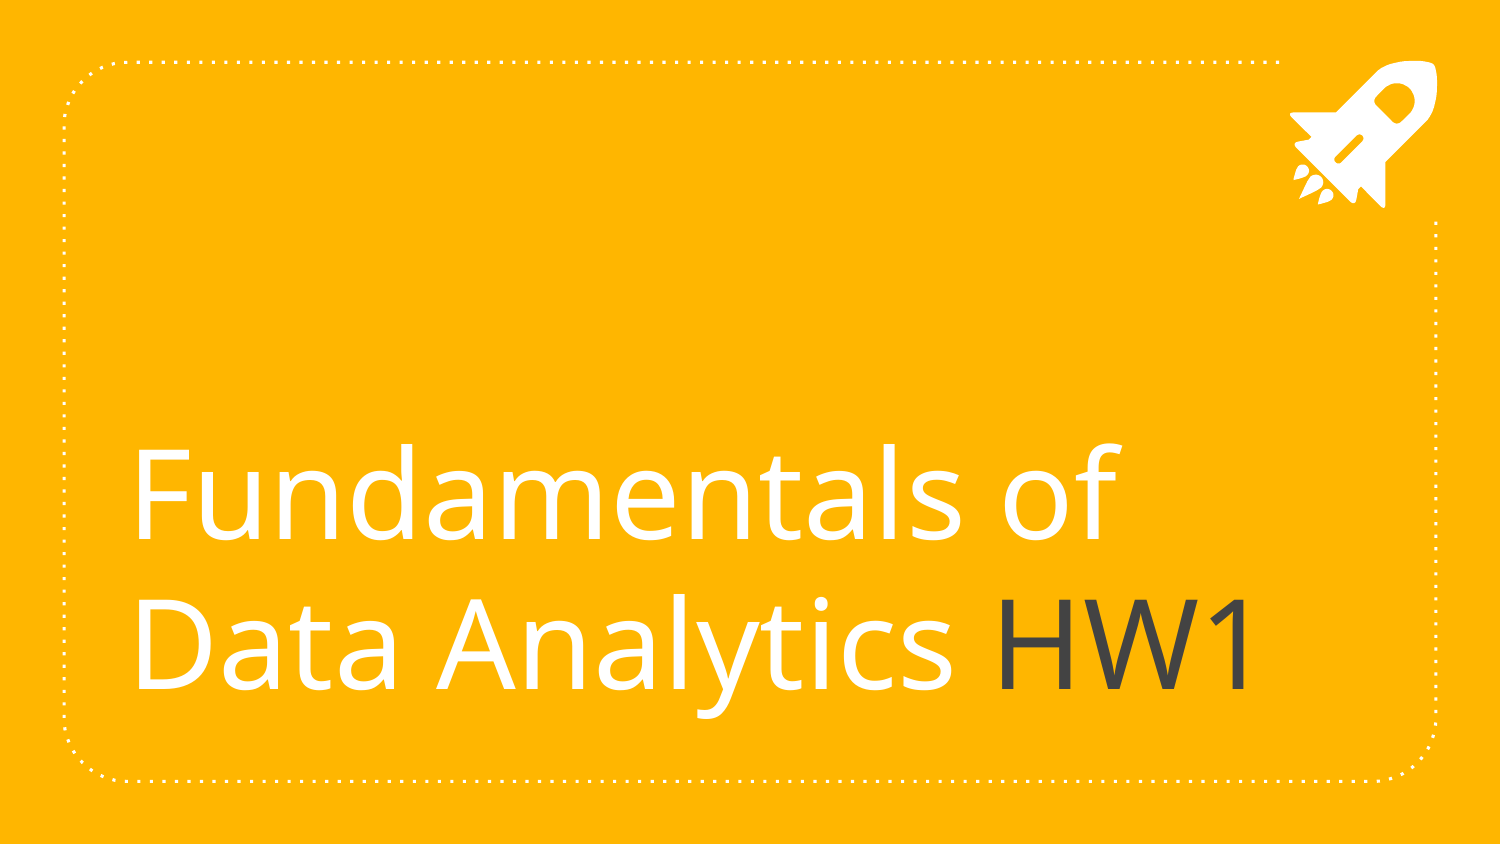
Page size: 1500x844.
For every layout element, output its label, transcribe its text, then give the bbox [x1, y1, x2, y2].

text_box [1317, 188, 1334, 205]
text_box [1298, 174, 1324, 199]
text_box [1293, 164, 1310, 181]
title Fundamentals of Data Analytics HW1 [112, 384, 1388, 730]
text_box [1290, 60, 1438, 208]
